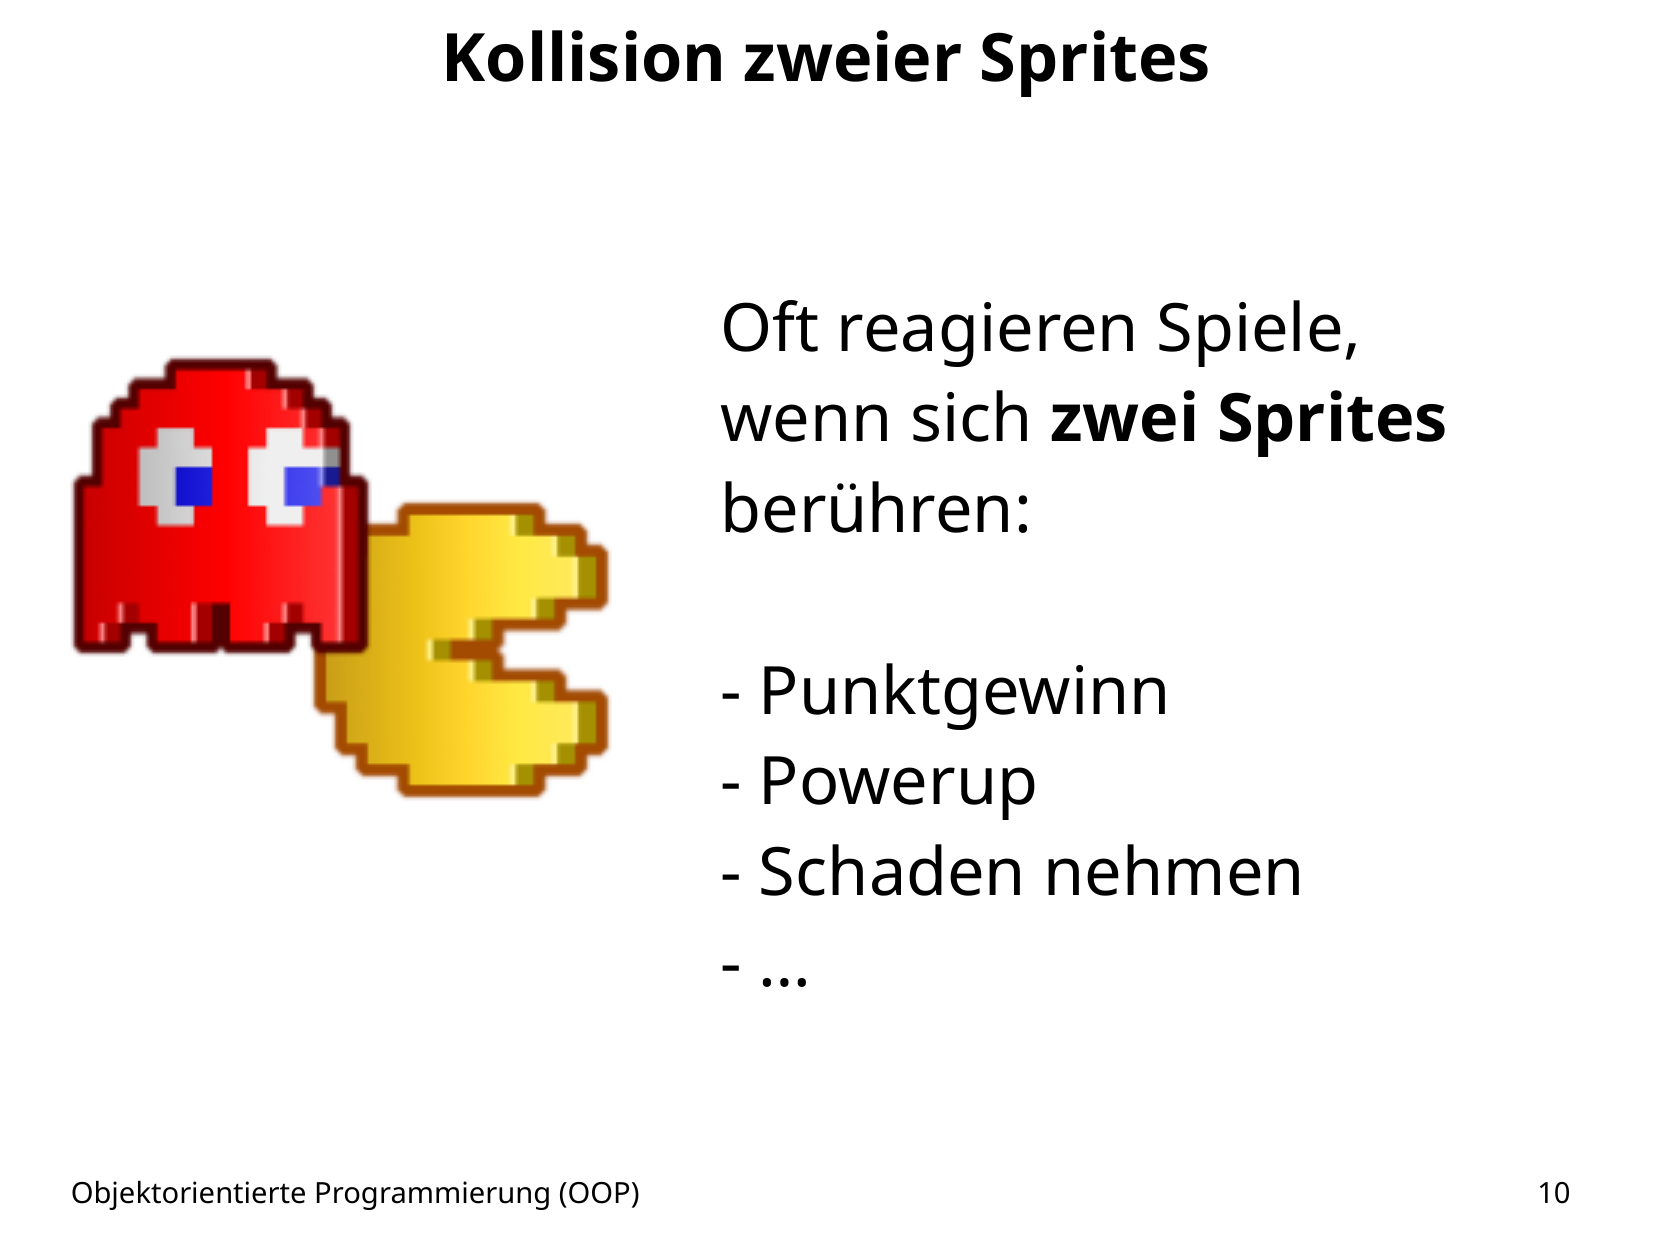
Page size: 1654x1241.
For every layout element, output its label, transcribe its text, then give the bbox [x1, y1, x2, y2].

list Oft reagieren Spiele, wenn sich zwei Sprites berühren: - Punktgewinn - Powerup - Schaden nehmen - … [720, 188, 1607, 1170]
picture [69, 354, 615, 804]
title Kollision zweier Sprites [0, 5, 1654, 107]
